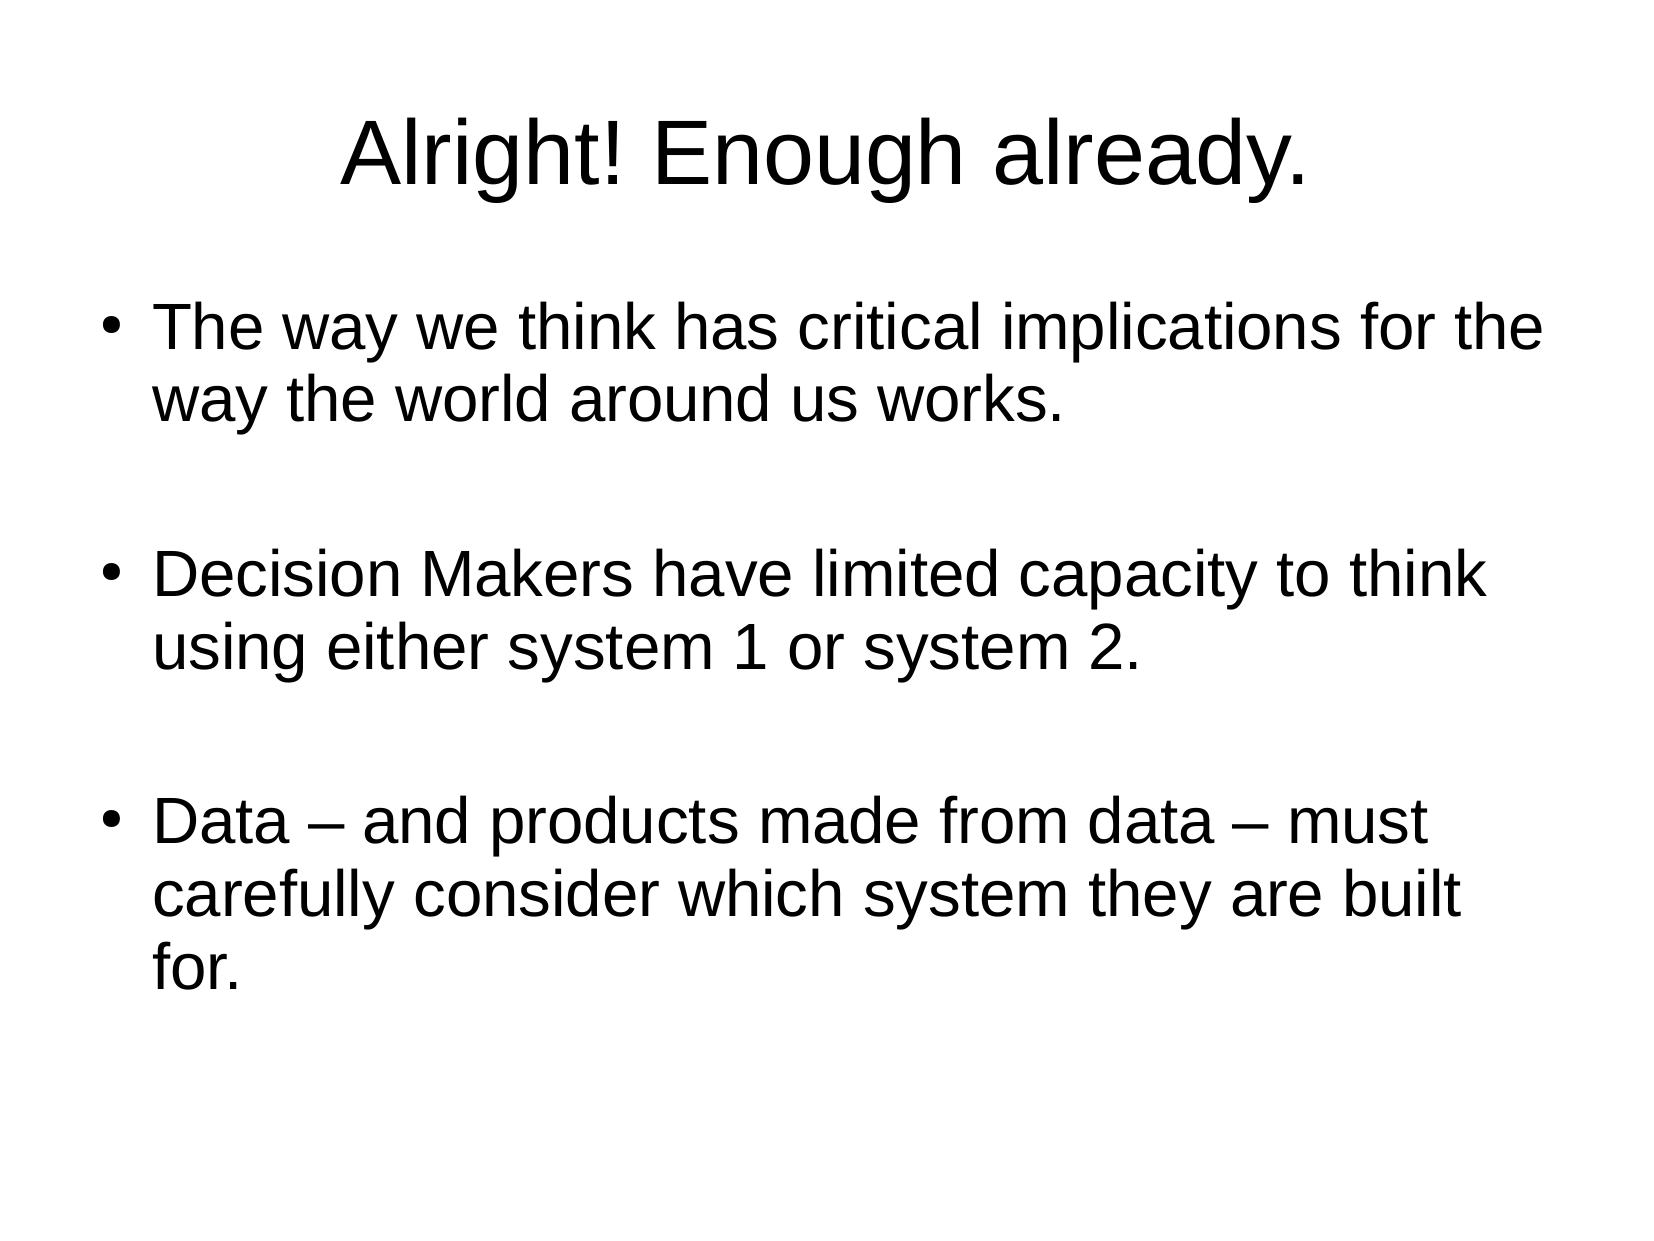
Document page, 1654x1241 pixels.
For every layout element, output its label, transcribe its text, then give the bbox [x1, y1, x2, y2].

title Alright! Enough already. [82, 49, 1571, 257]
list The way we think has critical implications for the way the world around us works. Decision Makers have limited capacity to think using either system 1 or system 2. Data – and products made from data – must carefully consider which system they are built for. [82, 290, 1571, 1010]
